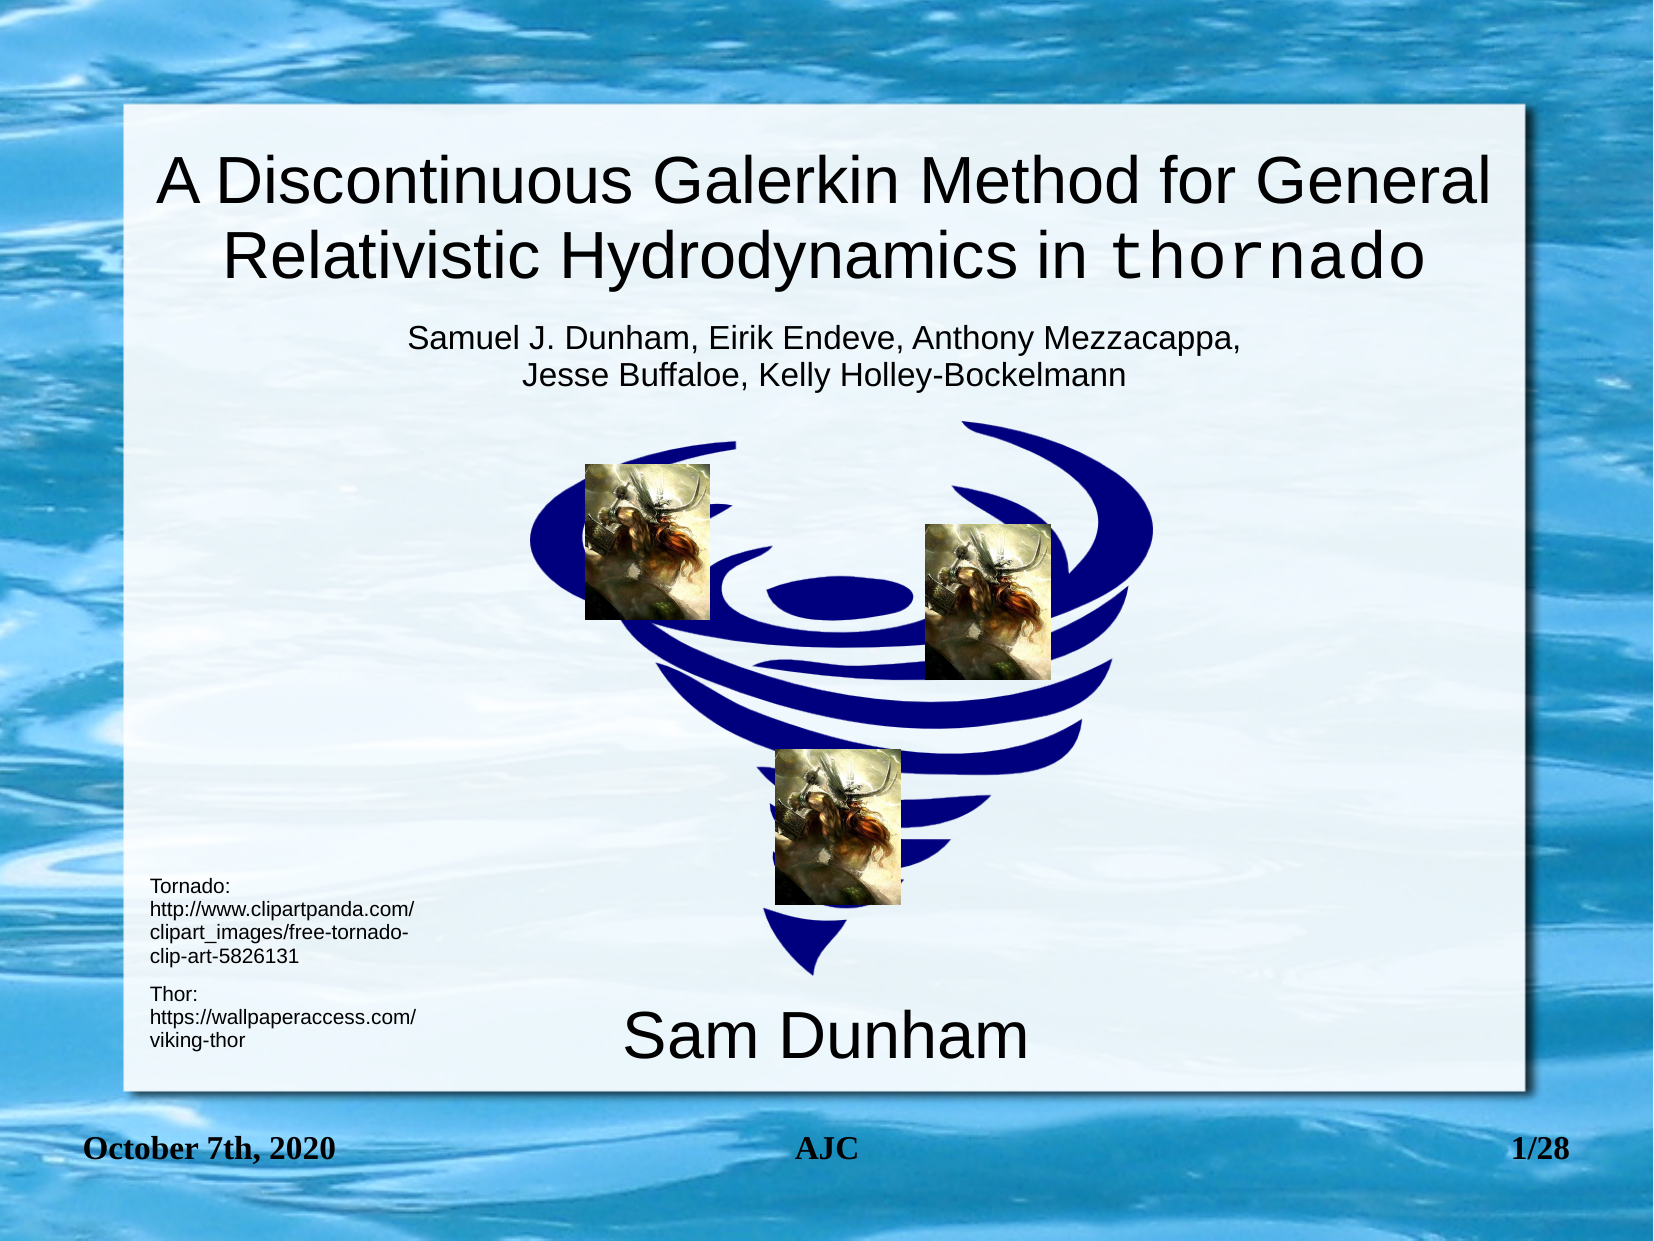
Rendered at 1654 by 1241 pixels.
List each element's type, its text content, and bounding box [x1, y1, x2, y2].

subtitle Sam Dunham [147, 983, 1506, 1087]
text_box Samuel J. Dunham, Eirik Endeve, Anthony Mezzacappa, Jesse Buffaloe, Kelly Holley-Bockelmann [120, 315, 1531, 397]
text_box Tornado: http://www.clipartpanda.com/clipart_images/free-tornado-clip-art-5826131 [135, 867, 436, 975]
text_box Thor: https://wallpaperaccess.com/viking-thor [135, 975, 466, 1060]
title A Discontinuous Galerkin Method for General Relativistic Hydrodynamics in thornado [150, 135, 1501, 307]
picture [0, 0, 1654, 1241]
